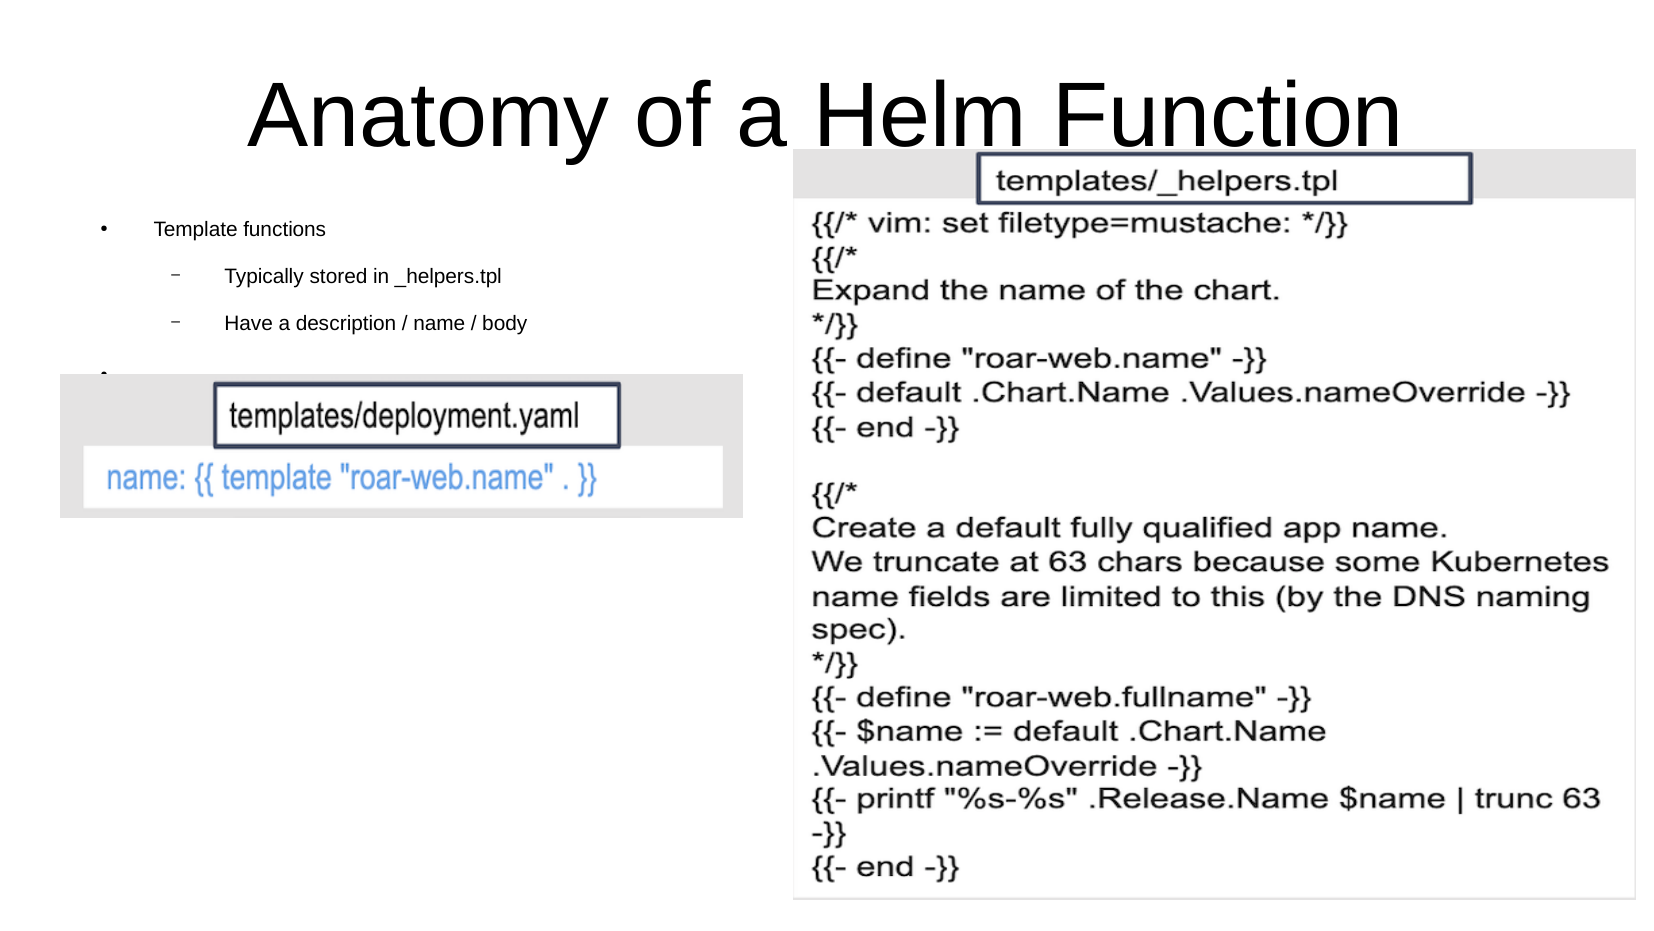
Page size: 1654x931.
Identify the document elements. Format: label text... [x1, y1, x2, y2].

list Template functions Typically stored in _helpers.tpl Have a description / name / body [82, 217, 793, 901]
picture [60, 374, 743, 519]
picture [793, 149, 1636, 901]
title Anatomy of a Helm Function [82, 37, 1571, 193]
